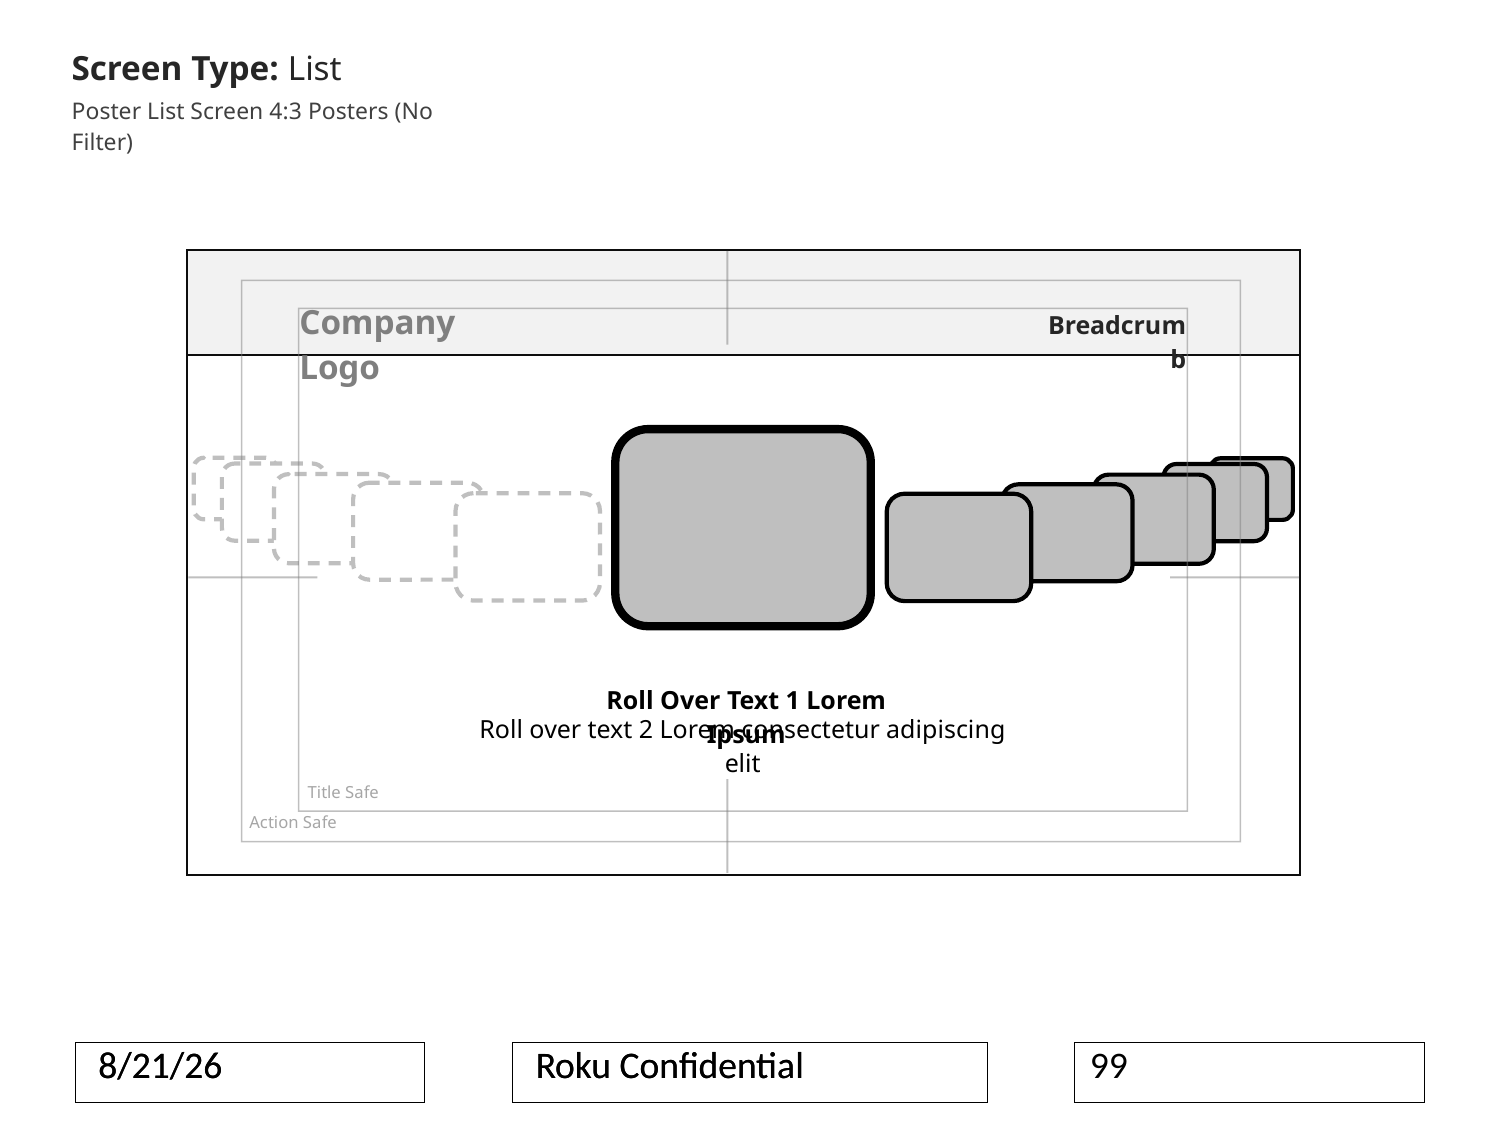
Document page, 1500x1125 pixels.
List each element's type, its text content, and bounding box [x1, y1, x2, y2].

text_box Breadcrumb [1027, 299, 1201, 346]
text_box Action Safe [234, 803, 395, 845]
text_box [188, 250, 1299, 356]
text_box [193, 457, 240, 541]
text_box [886, 463, 1186, 602]
text_box Roll Over Text 1 Lorem Ipsum [556, 675, 937, 704]
text_box Company Logo [284, 291, 543, 348]
text_box Screen Type: List [56, 38, 1407, 104]
text_box Roll over text 2 Lorem consectetur adipiscing elit [447, 704, 1038, 750]
text_box Poster List Screen 4:3 Posters (No Filter) [56, 87, 507, 131]
text_box Title Safe [292, 772, 453, 814]
slide_number 1/11/10 [75, 1042, 425, 1103]
slide_number <number><number> [1074, 1042, 1425, 1103]
text_box [1242, 458, 1293, 542]
text_box [300, 463, 601, 601]
text_box [615, 429, 871, 627]
text_box [1189, 458, 1239, 564]
text_box [243, 457, 297, 564]
text_box Breadcrumb [1027, 310, 1186, 346]
text_box Company Logo [300, 310, 543, 348]
footer Roku Confidential [512, 1042, 988, 1103]
